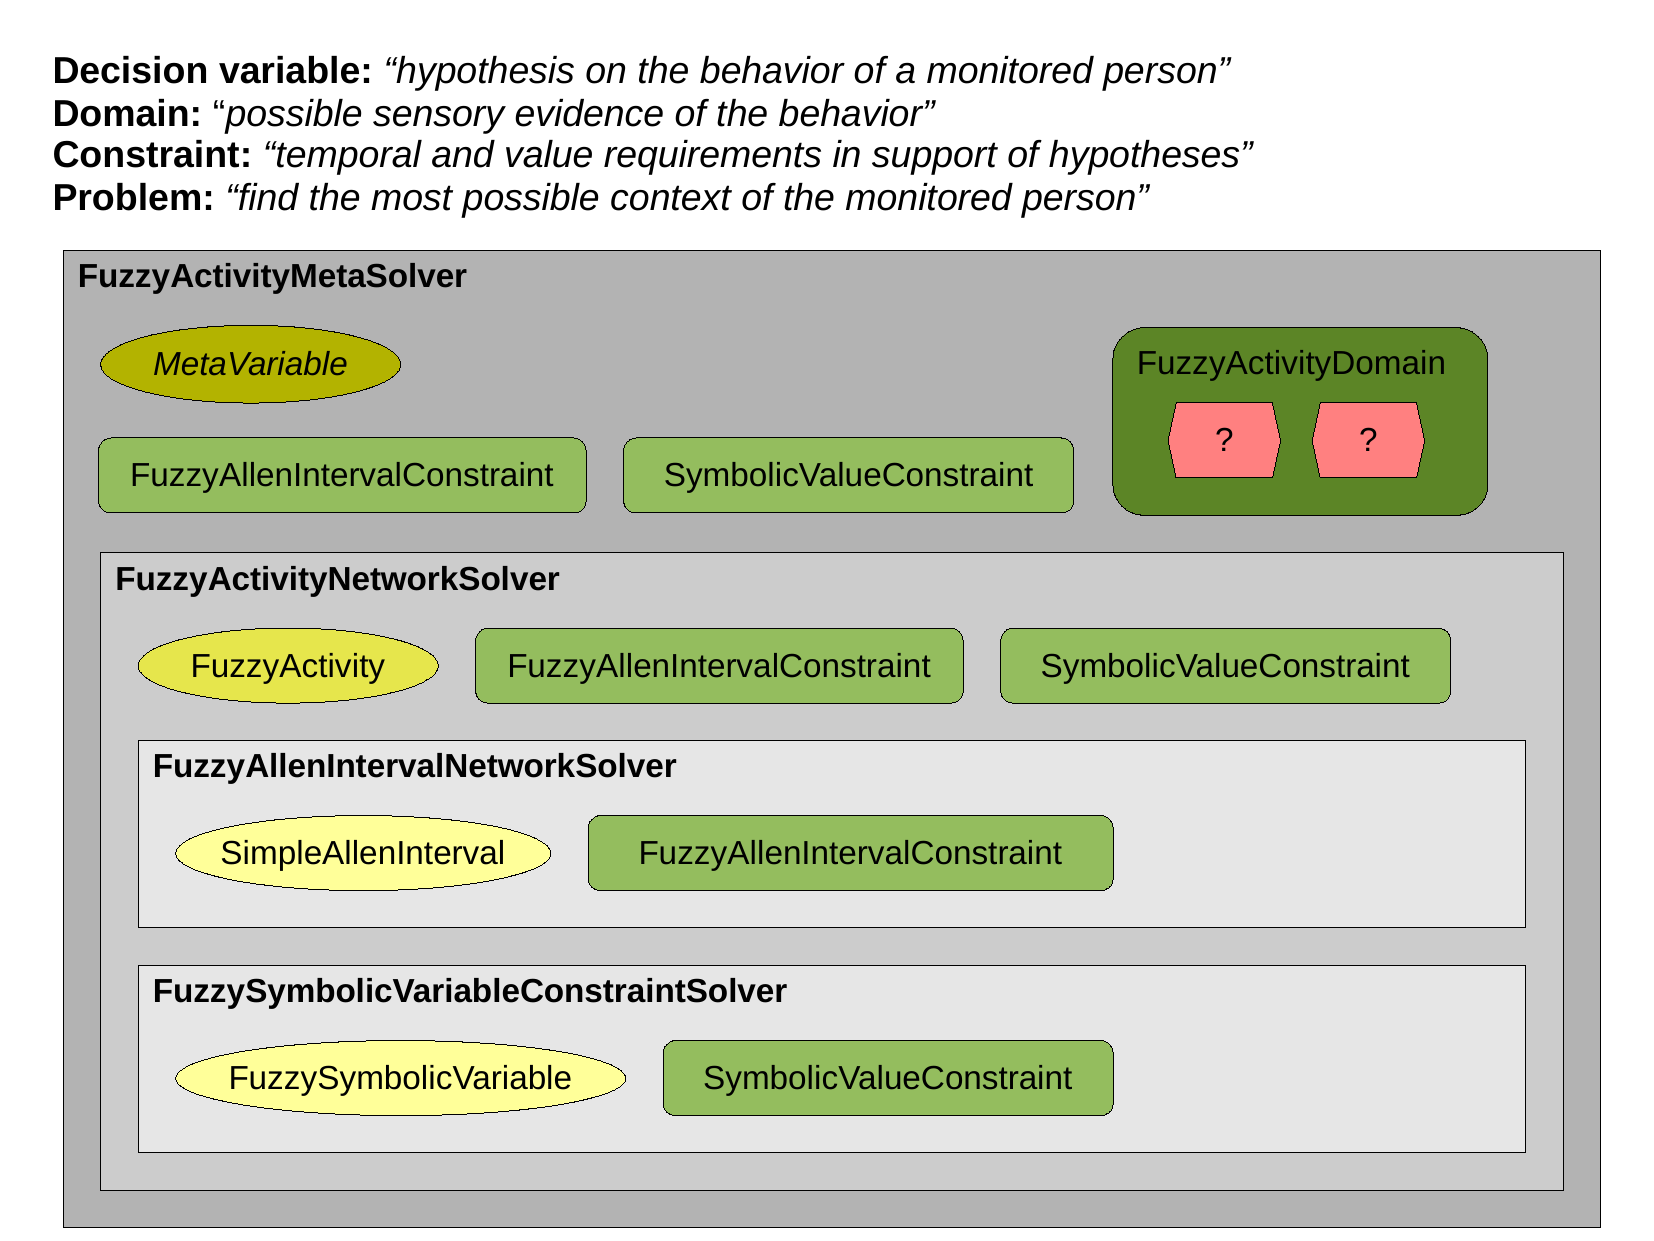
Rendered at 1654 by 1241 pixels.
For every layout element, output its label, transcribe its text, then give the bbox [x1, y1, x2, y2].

text_box FuzzyAllenIntervalNetworkSolver [138, 740, 1526, 928]
text_box FuzzyActivityMetaSolver [63, 250, 1601, 1228]
text_box SimpleAllenInterval [175, 815, 551, 891]
text_box FuzzyAllenIntervalConstraint [98, 437, 587, 513]
text_box ? [1168, 402, 1281, 478]
text_box FuzzyActivityNetworkSolver [100, 552, 1564, 1191]
text_box FuzzySymbolicVariableConstraintSolver [138, 965, 1526, 1153]
text_box MetaVariable [100, 325, 401, 404]
text_box FuzzyAllenIntervalConstraint [475, 628, 964, 704]
text_box SymbolicValueConstraint [663, 1040, 1114, 1116]
text_box FuzzySymbolicVariable [175, 1040, 626, 1116]
text_box FuzzyAllenIntervalConstraint [588, 815, 1114, 891]
text_box SymbolicValueConstraint [623, 437, 1074, 513]
text_box SymbolicValueConstraint [1000, 628, 1451, 704]
text_box ? [1312, 402, 1425, 478]
text_box FuzzyActivityDomain [1112, 327, 1488, 516]
text_box FuzzyActivity [138, 628, 439, 704]
text_box Decision variable: “hypothesis on the behavior of a monitored person” Domain: “possible sensory evidence of the behavior” Constraint: “temporal and value requirements in support of hypotheses” Problem: “find the most possible context of the monitored person” [37, 42, 1350, 226]
